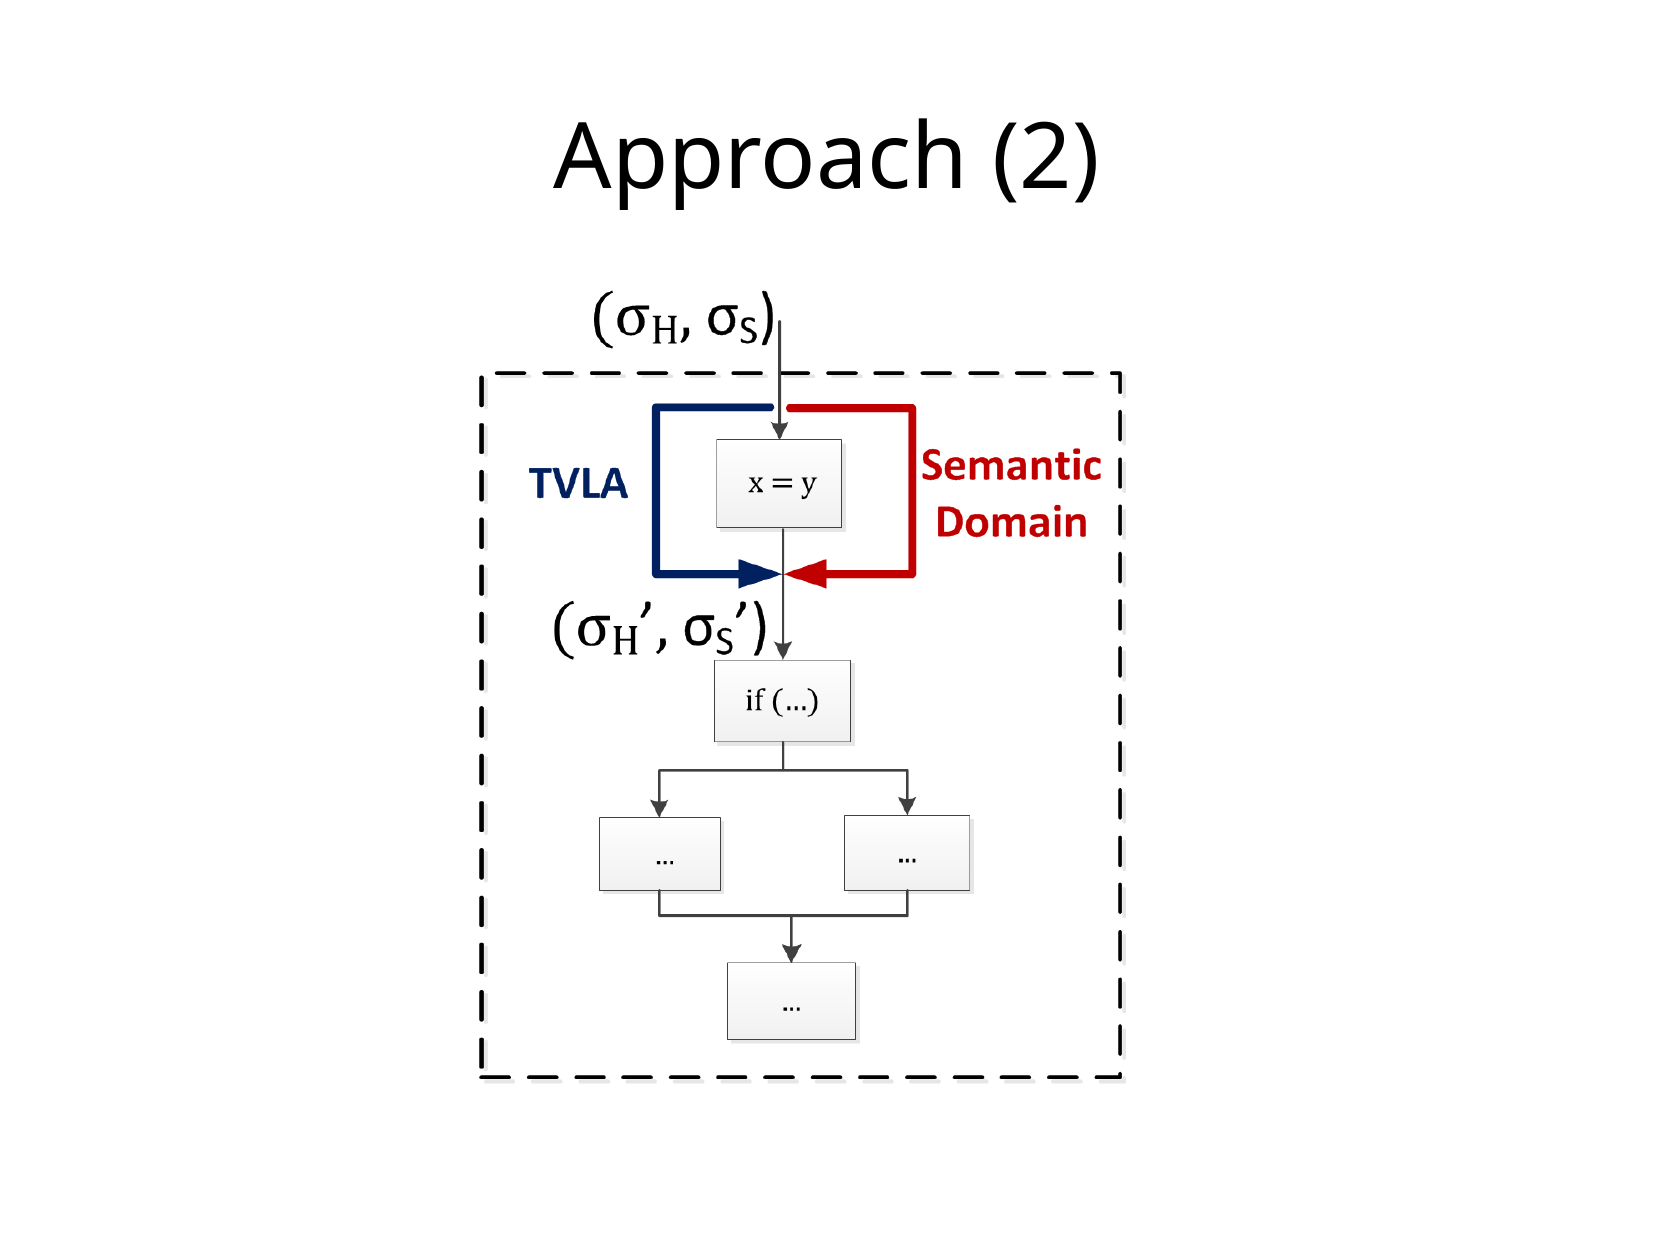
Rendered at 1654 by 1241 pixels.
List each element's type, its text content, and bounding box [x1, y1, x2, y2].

title Approach (2) [82, 49, 1571, 257]
picture [479, 262, 1126, 1089]
